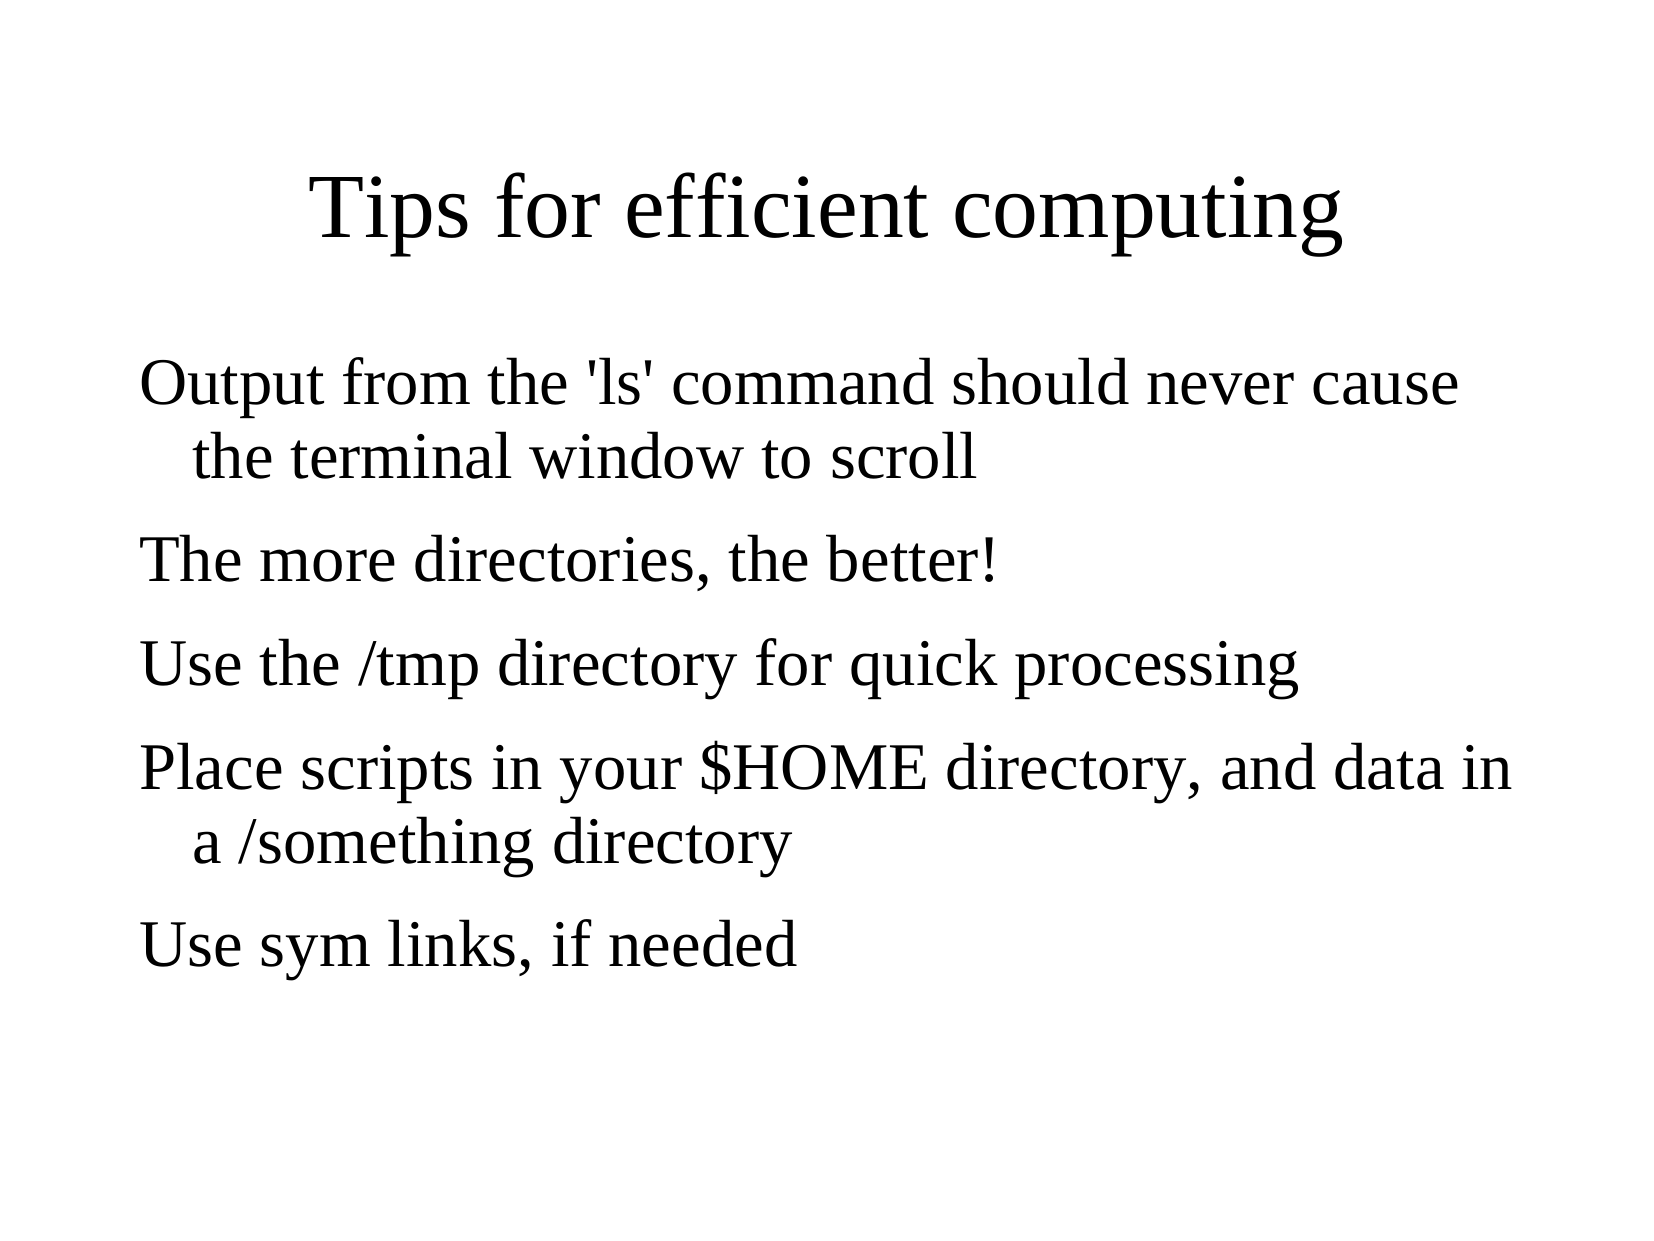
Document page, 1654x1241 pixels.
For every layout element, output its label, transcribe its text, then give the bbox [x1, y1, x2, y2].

title Tips for efficient computing [121, 102, 1534, 311]
list Output from the 'ls' command should never cause the terminal window to scroll The more directories, the better! Use the /tmp directory for quick processing Place scripts in your $HOME directory, and data in a /something directory Use sym links, if needed [121, 344, 1534, 1127]
